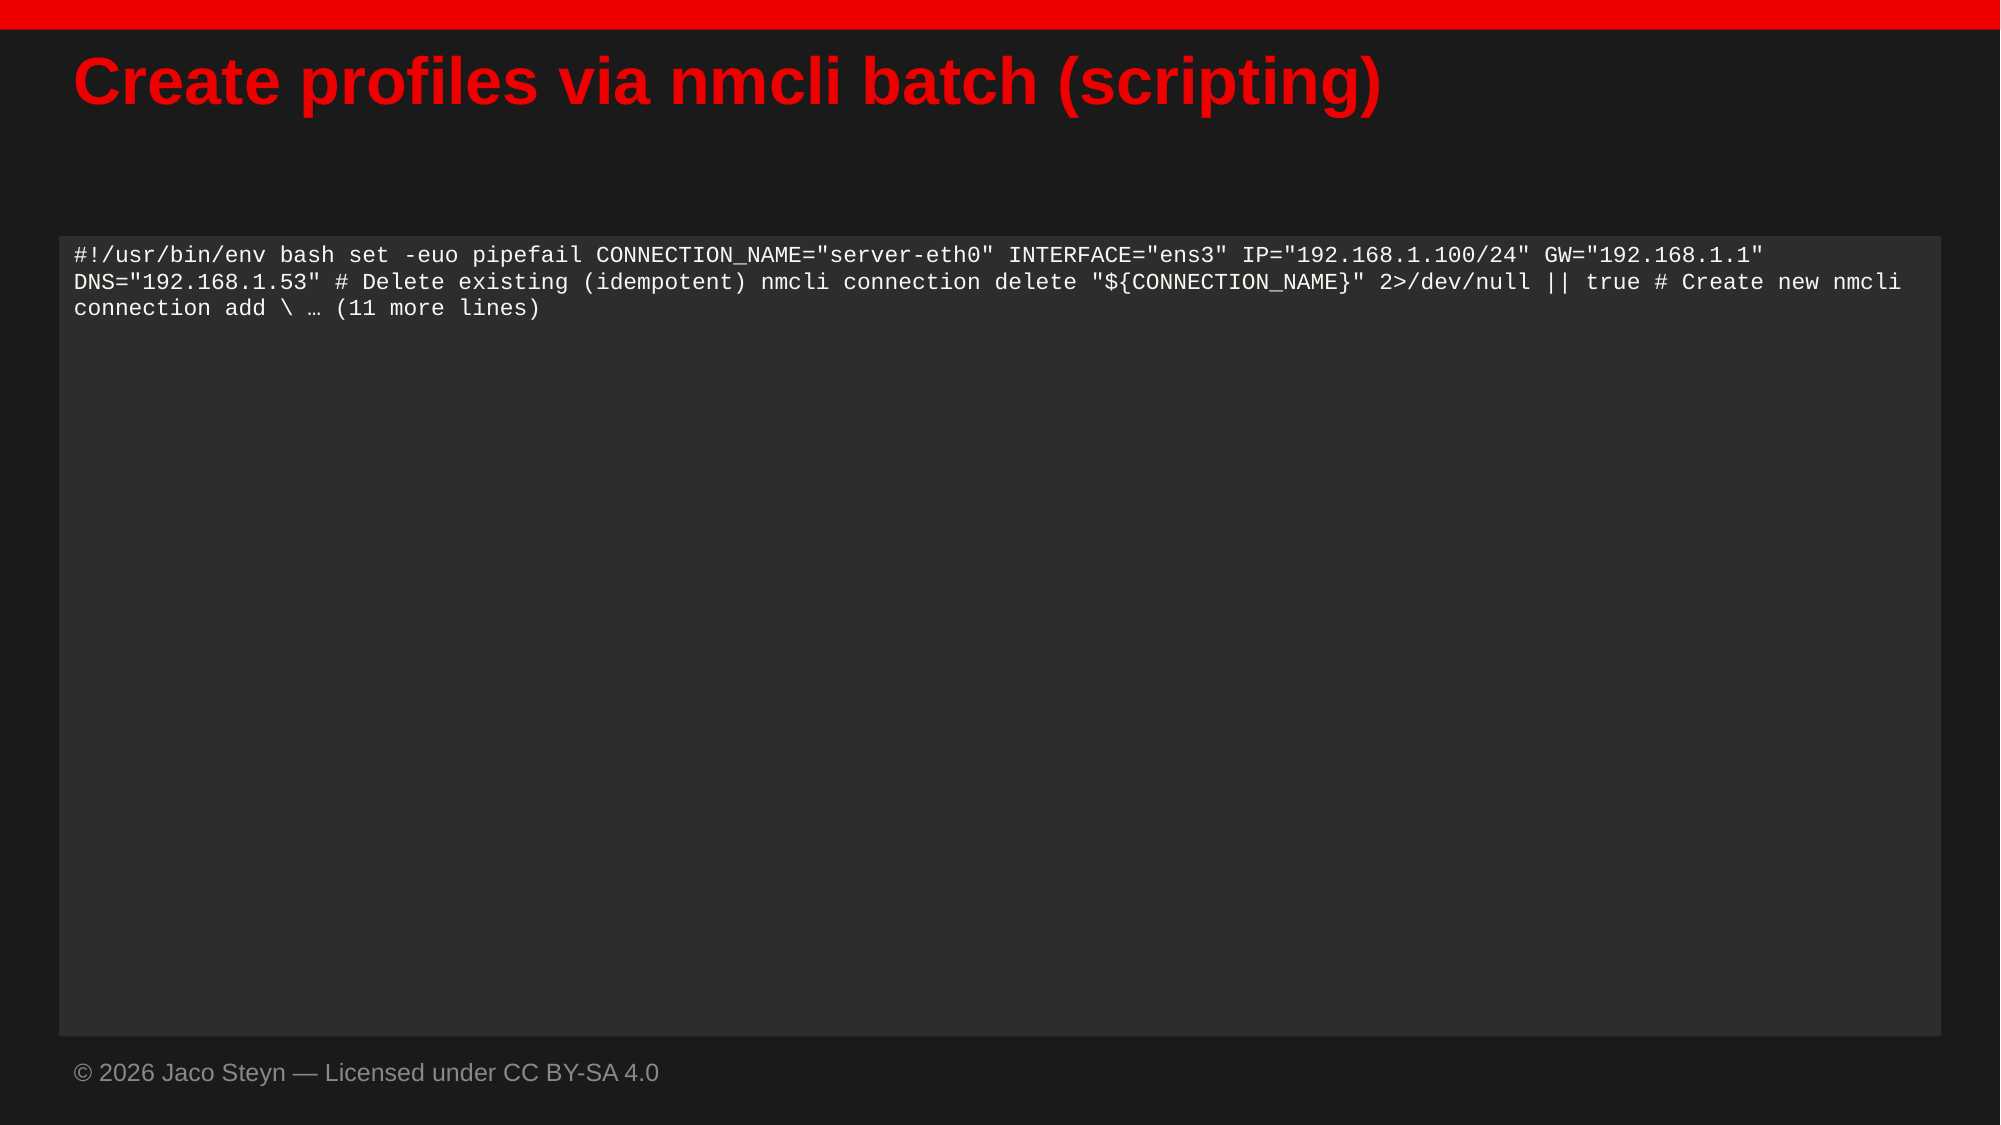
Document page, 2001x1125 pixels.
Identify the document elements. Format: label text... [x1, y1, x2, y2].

text_box [0, 0, 2001, 30]
text_box #!/usr/bin/env bash set -euo pipefail CONNECTION_NAME="server-eth0" INTERFACE="ens3" IP="192.168.1.100/24" GW="192.168.1.1" DNS="192.168.1.53" # Delete existing (idempotent) nmcli connection delete "${CONNECTION_NAME}" 2>/dev/null || true # Create new nmcli connection add \ … (11 more lines) [59, 236, 1942, 1037]
text_box Create profiles via nmcli batch (scripting) [59, 36, 1942, 208]
text_box © 2026 Jaco Steyn — Licensed under CC BY-SA 4.0 [59, 1051, 1942, 1093]
